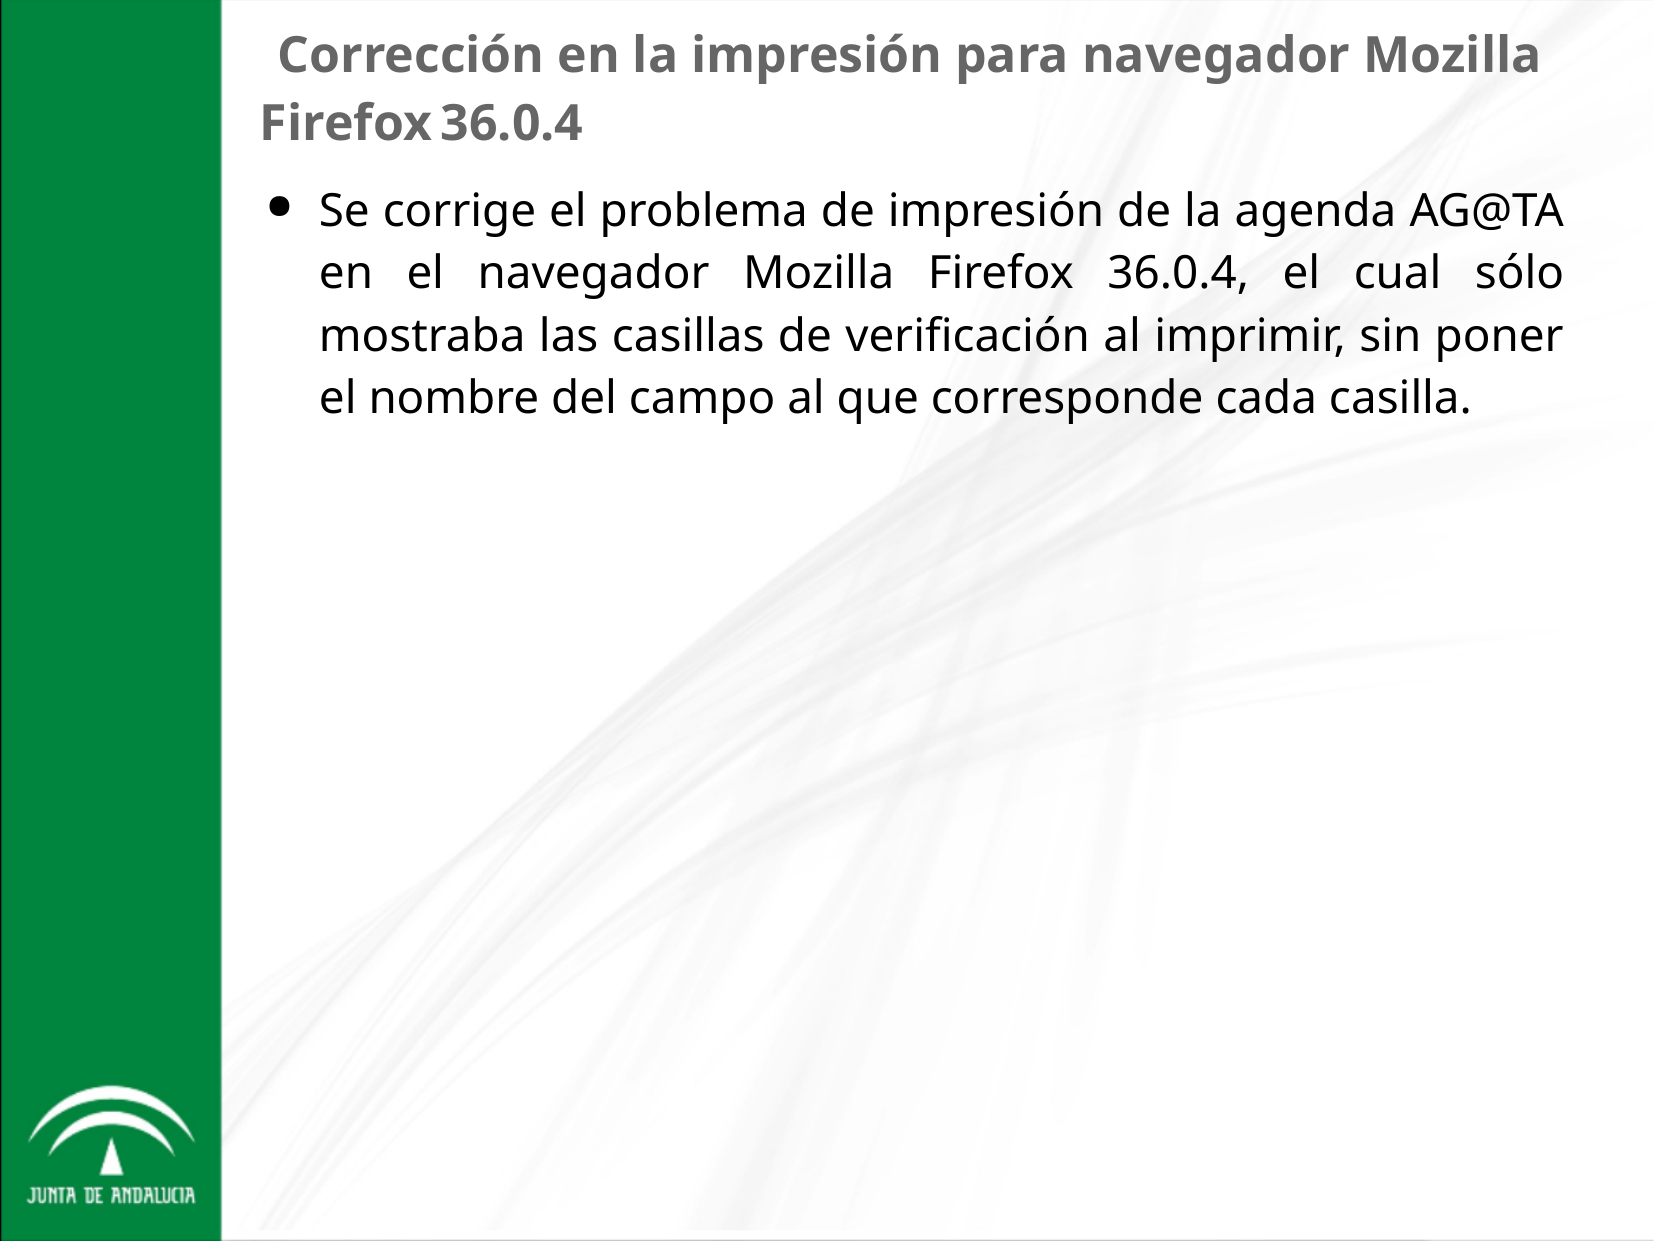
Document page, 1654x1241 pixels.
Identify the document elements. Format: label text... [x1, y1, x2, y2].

list Se corrige el problema de impresión de la agenda AG@TA en el navegador Mozilla Firefox 36.0.4, el cual sólo mostraba las casillas de verificación al imprimir, sin poner el nombre del campo al que corresponde cada casilla. [248, 177, 1565, 996]
title Corrección en la impresión para navegador Mozilla Firefox 36.0.4 [259, 28, 1577, 145]
picture [0, 0, 1654, 1241]
